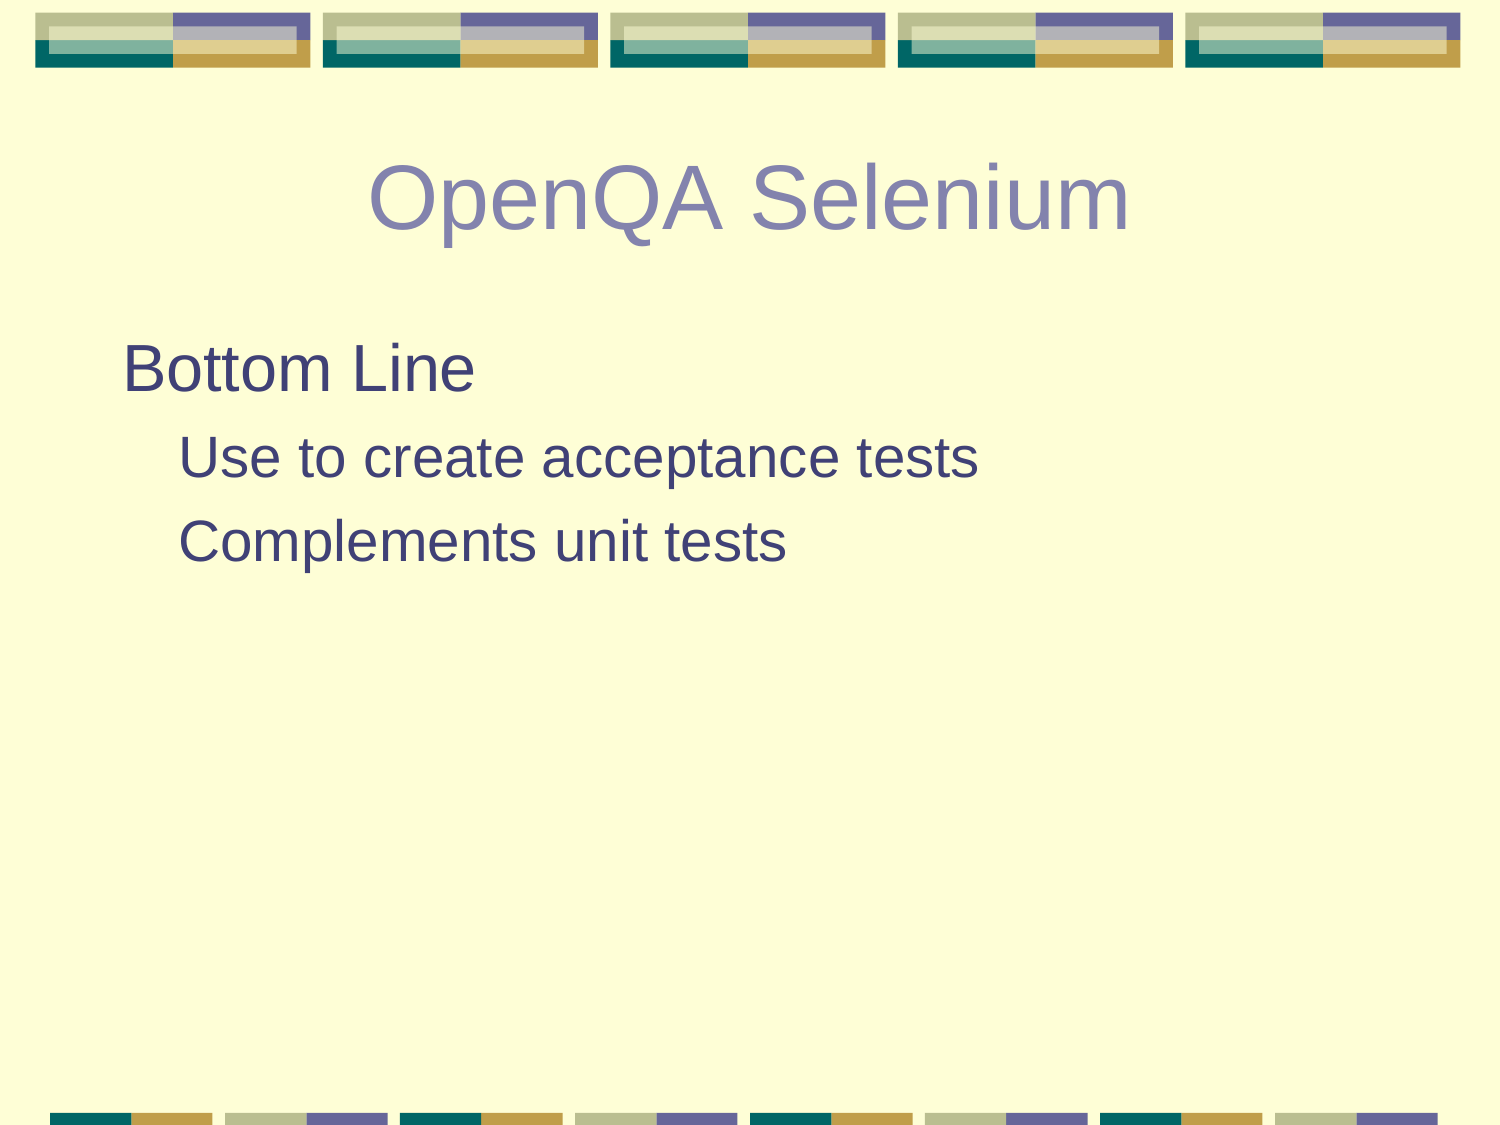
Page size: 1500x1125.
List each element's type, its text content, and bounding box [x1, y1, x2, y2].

list Bottom Line Use to create acceptance tests Complements unit tests [103, 325, 1457, 789]
title OpenQA Selenium [112, 79, 1388, 308]
